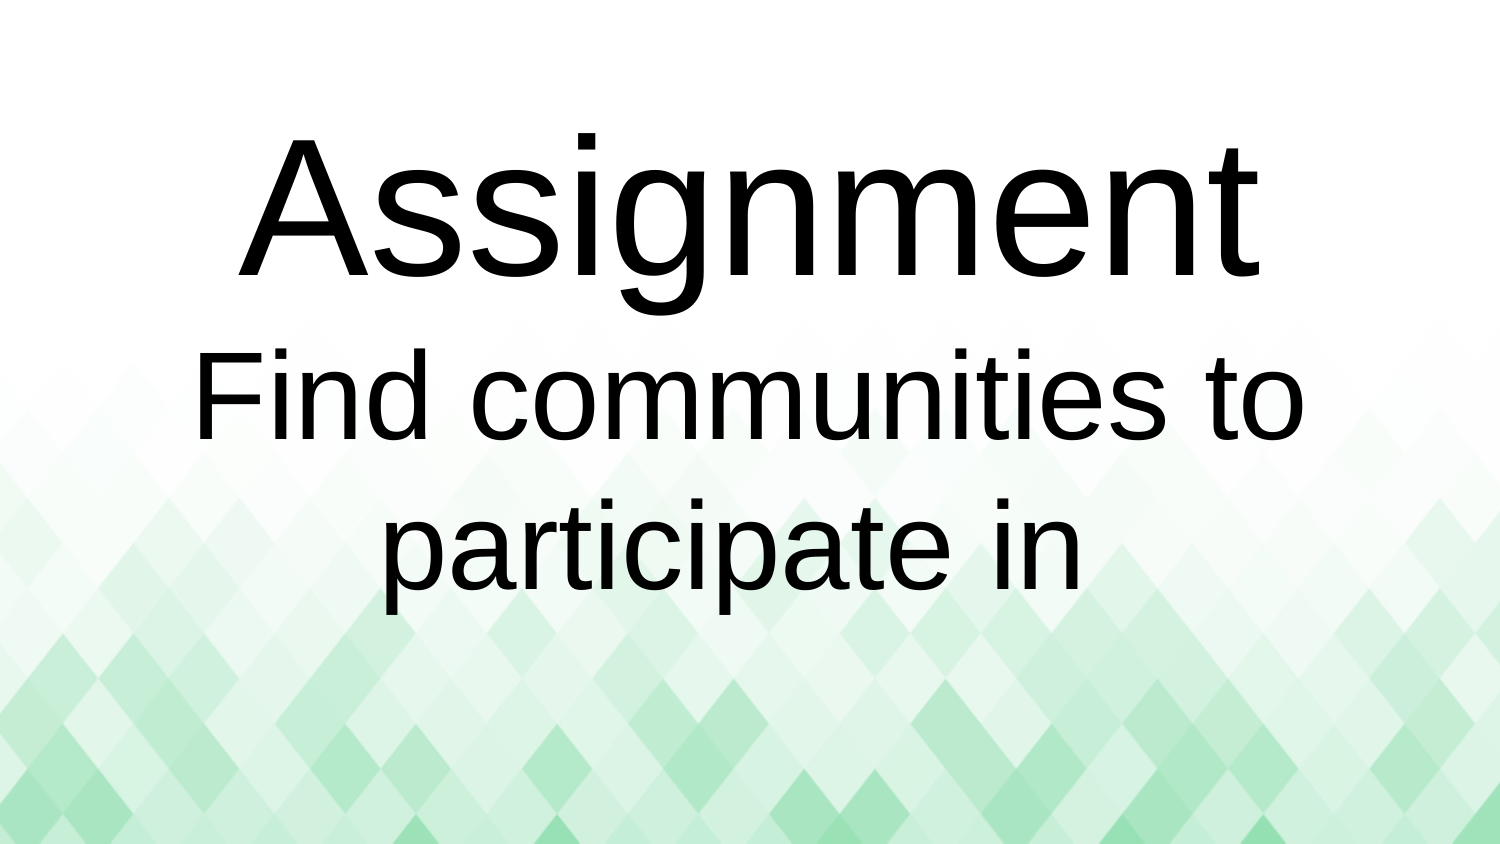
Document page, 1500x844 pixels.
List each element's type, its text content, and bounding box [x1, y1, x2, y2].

title Assignment Find communities to participate in [51, 64, 1449, 781]
picture [0, 0, 1500, 844]
